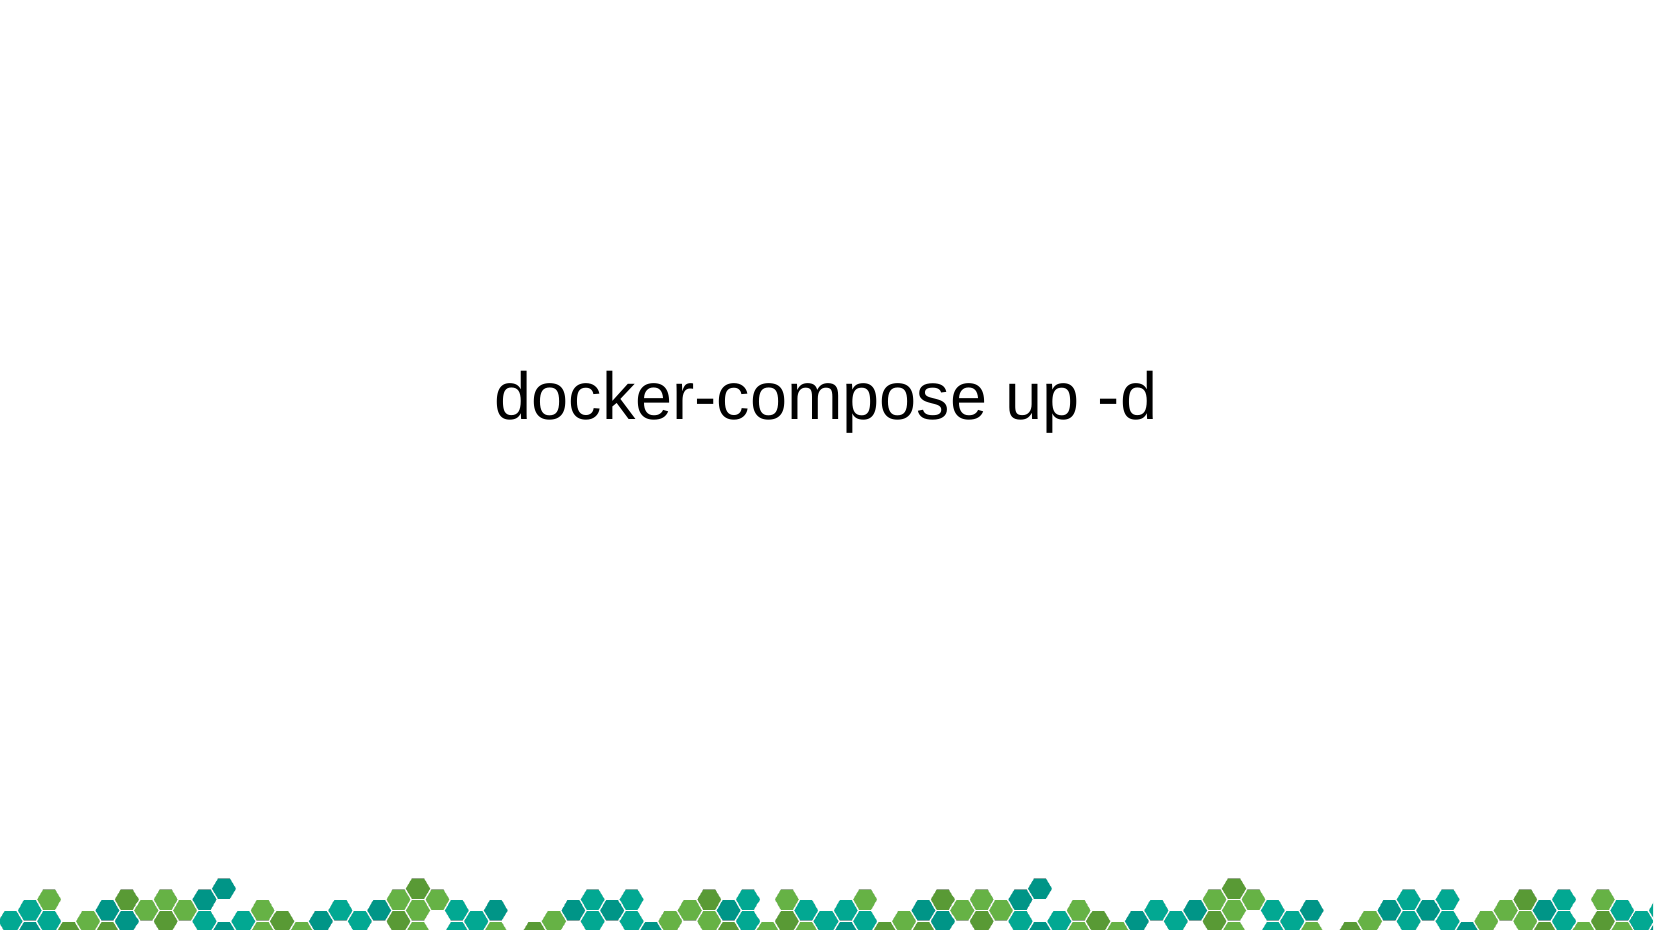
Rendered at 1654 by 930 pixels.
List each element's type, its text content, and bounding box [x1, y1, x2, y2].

picture [0, 870, 1654, 930]
subtitle docker-compose up -d [82, 37, 1571, 757]
